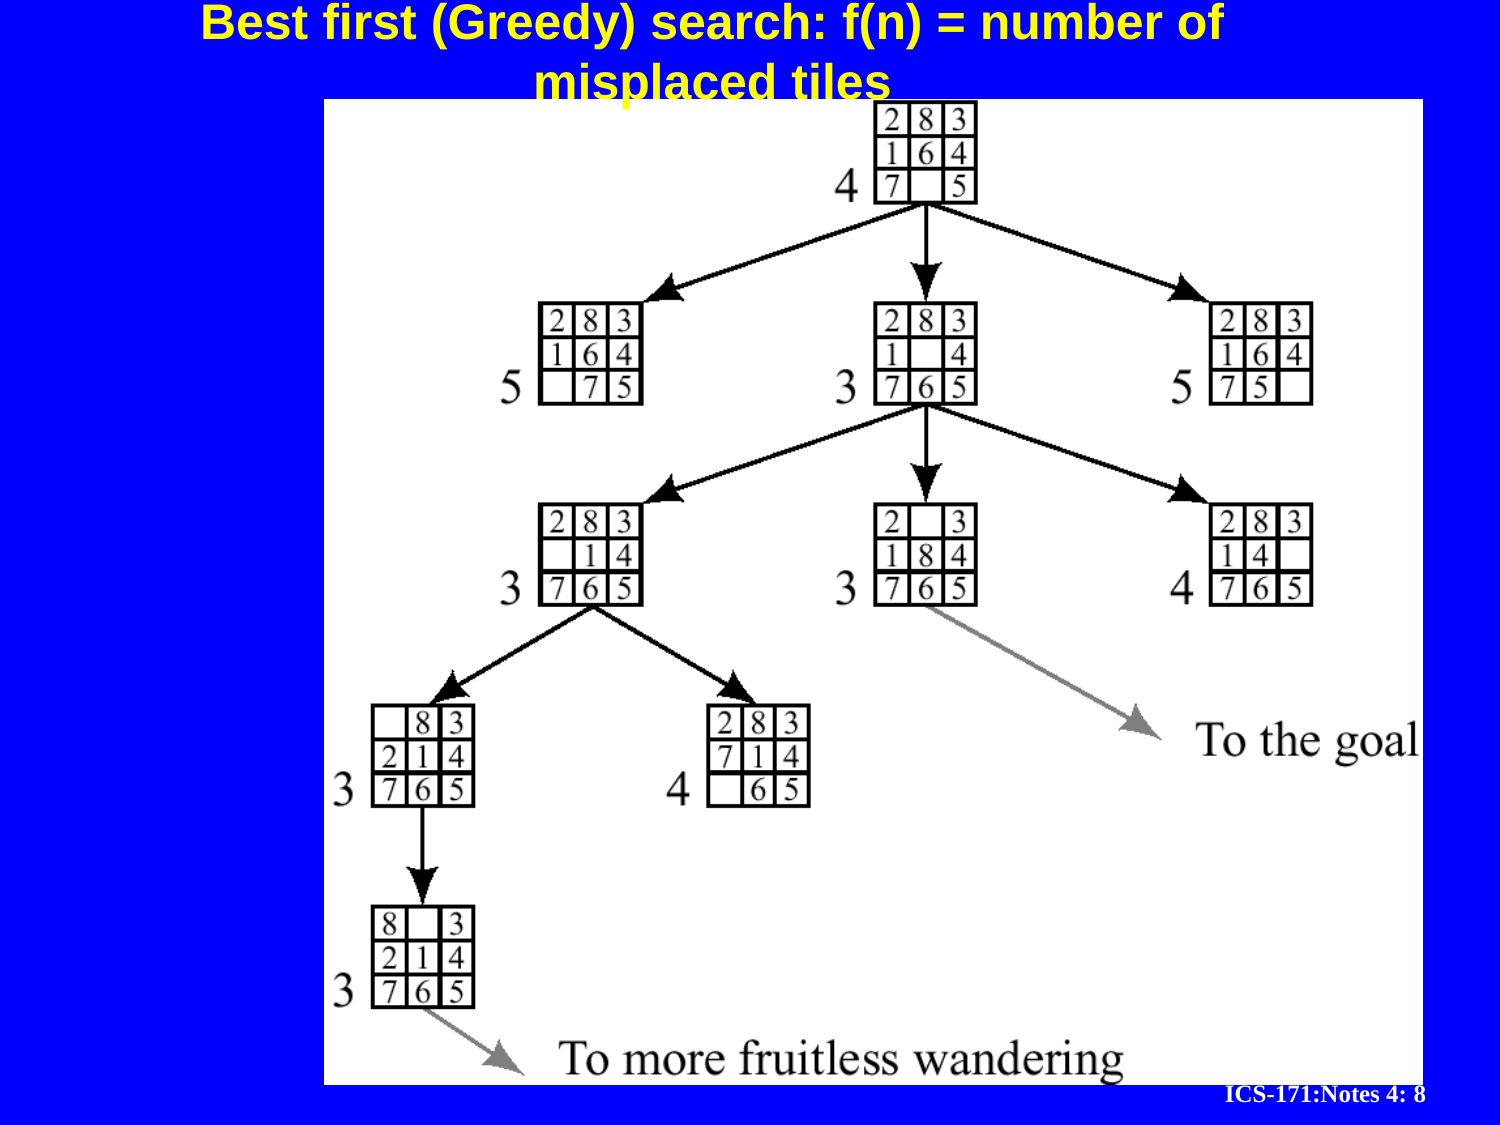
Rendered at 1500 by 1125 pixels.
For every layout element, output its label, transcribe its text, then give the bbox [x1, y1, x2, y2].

title Best first (Greedy) search: f(n) = number of misplaced tiles [75, 0, 1351, 100]
picture [324, 99, 1423, 1085]
